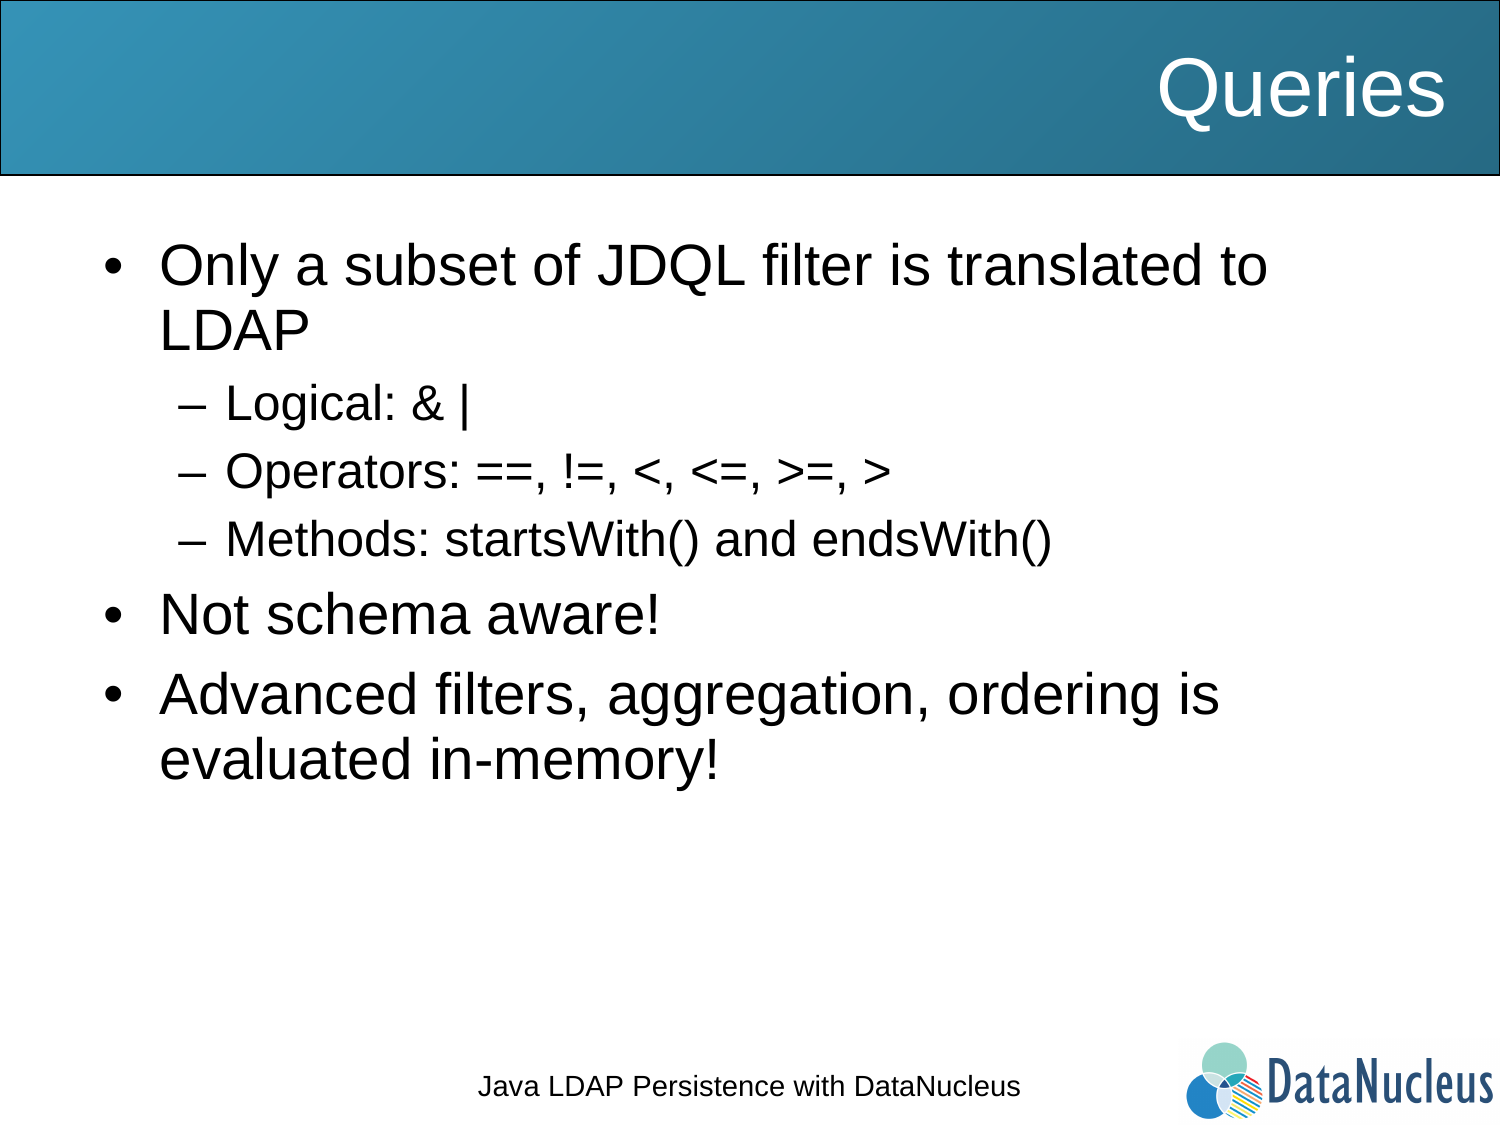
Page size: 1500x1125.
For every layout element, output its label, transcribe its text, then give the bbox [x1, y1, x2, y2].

title Queries [88, 12, 1463, 163]
list Only a subset of JDQL filter is translated to LDAP Logical: & | Operators: ==, !=, <, <=, >=, > Methods: startsWith() and endsWith() Not schema aware! Advanced filters, aggregation, ordering is evaluated in-memory! [88, 224, 1439, 945]
picture [1178, 1038, 1500, 1125]
